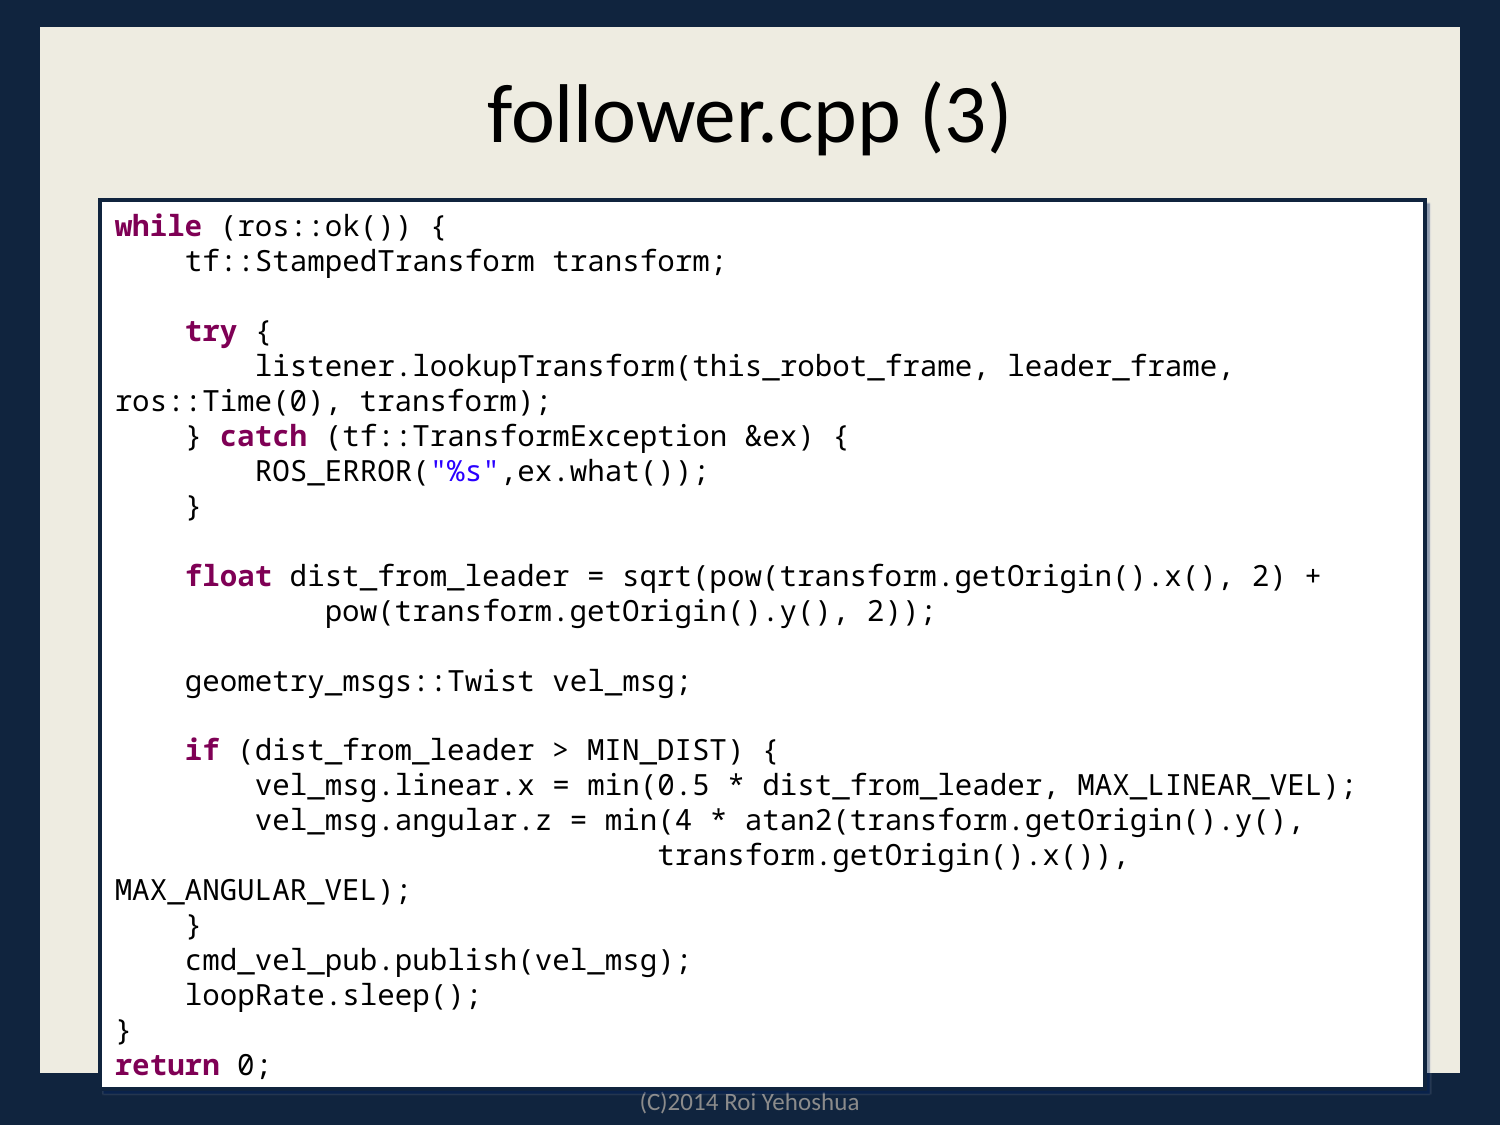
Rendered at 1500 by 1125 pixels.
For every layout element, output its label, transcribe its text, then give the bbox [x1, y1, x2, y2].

text_box while (ros::ok()) { tf::StampedTransform transform; try { listener.lookupTransform(this_robot_frame, leader_frame, ros::Time(0), transform); } catch (tf::TransformException &ex) { ROS_ERROR("%s",ex.what()); } float dist_from_leader = sqrt(pow(transform.getOrigin().x(), 2) + pow(transform.getOrigin().y(), 2)); geometry_msgs::Twist vel_msg; if (dist_from_leader > MIN_DIST) { vel_msg.linear.x = min(0.5 * dist_from_leader, MAX_LINEAR_VEL); vel_msg.angular.z = min(4 * atan2(transform.getOrigin().y(), transform.getOrigin().x()), MAX_ANGULAR_VEL); } cmd_vel_pub.publish(vel_msg); loopRate.sleep(); } return 0; [99, 199, 1425, 1089]
footer (C)2014 Roi Yehoshua [512, 1089, 988, 1125]
title follower.cpp (3) [37, 31, 1463, 188]
